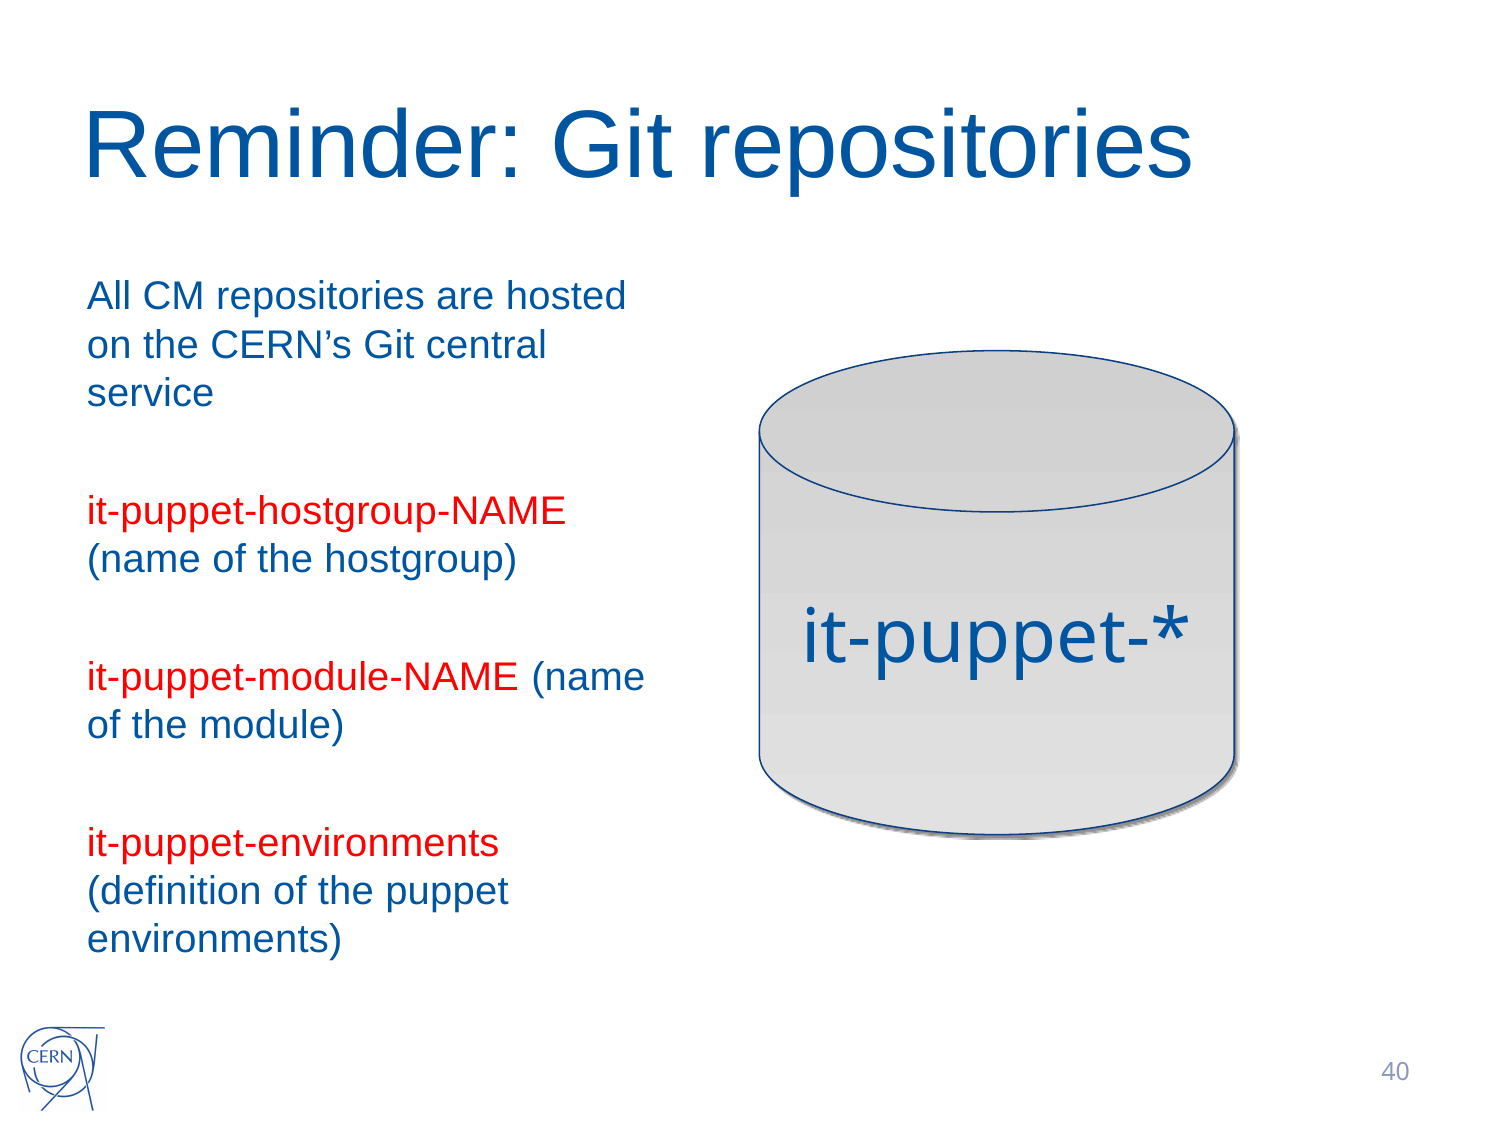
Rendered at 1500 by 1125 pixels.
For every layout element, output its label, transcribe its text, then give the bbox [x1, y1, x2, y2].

text_box it-puppet-* [759, 350, 1235, 835]
slide_number <number> [1342, 1042, 1425, 1103]
title Reminder: Git repositories [75, 45, 1300, 233]
picture [18, 1025, 106, 1112]
list All CM repositories are hosted on the CERN’s Git central service it-puppet-hostgroup-NAME (name of the hostgroup) it-puppet-module-NAME (name of the module) it-puppet-environments (definition of the puppet environments) [75, 262, 675, 977]
